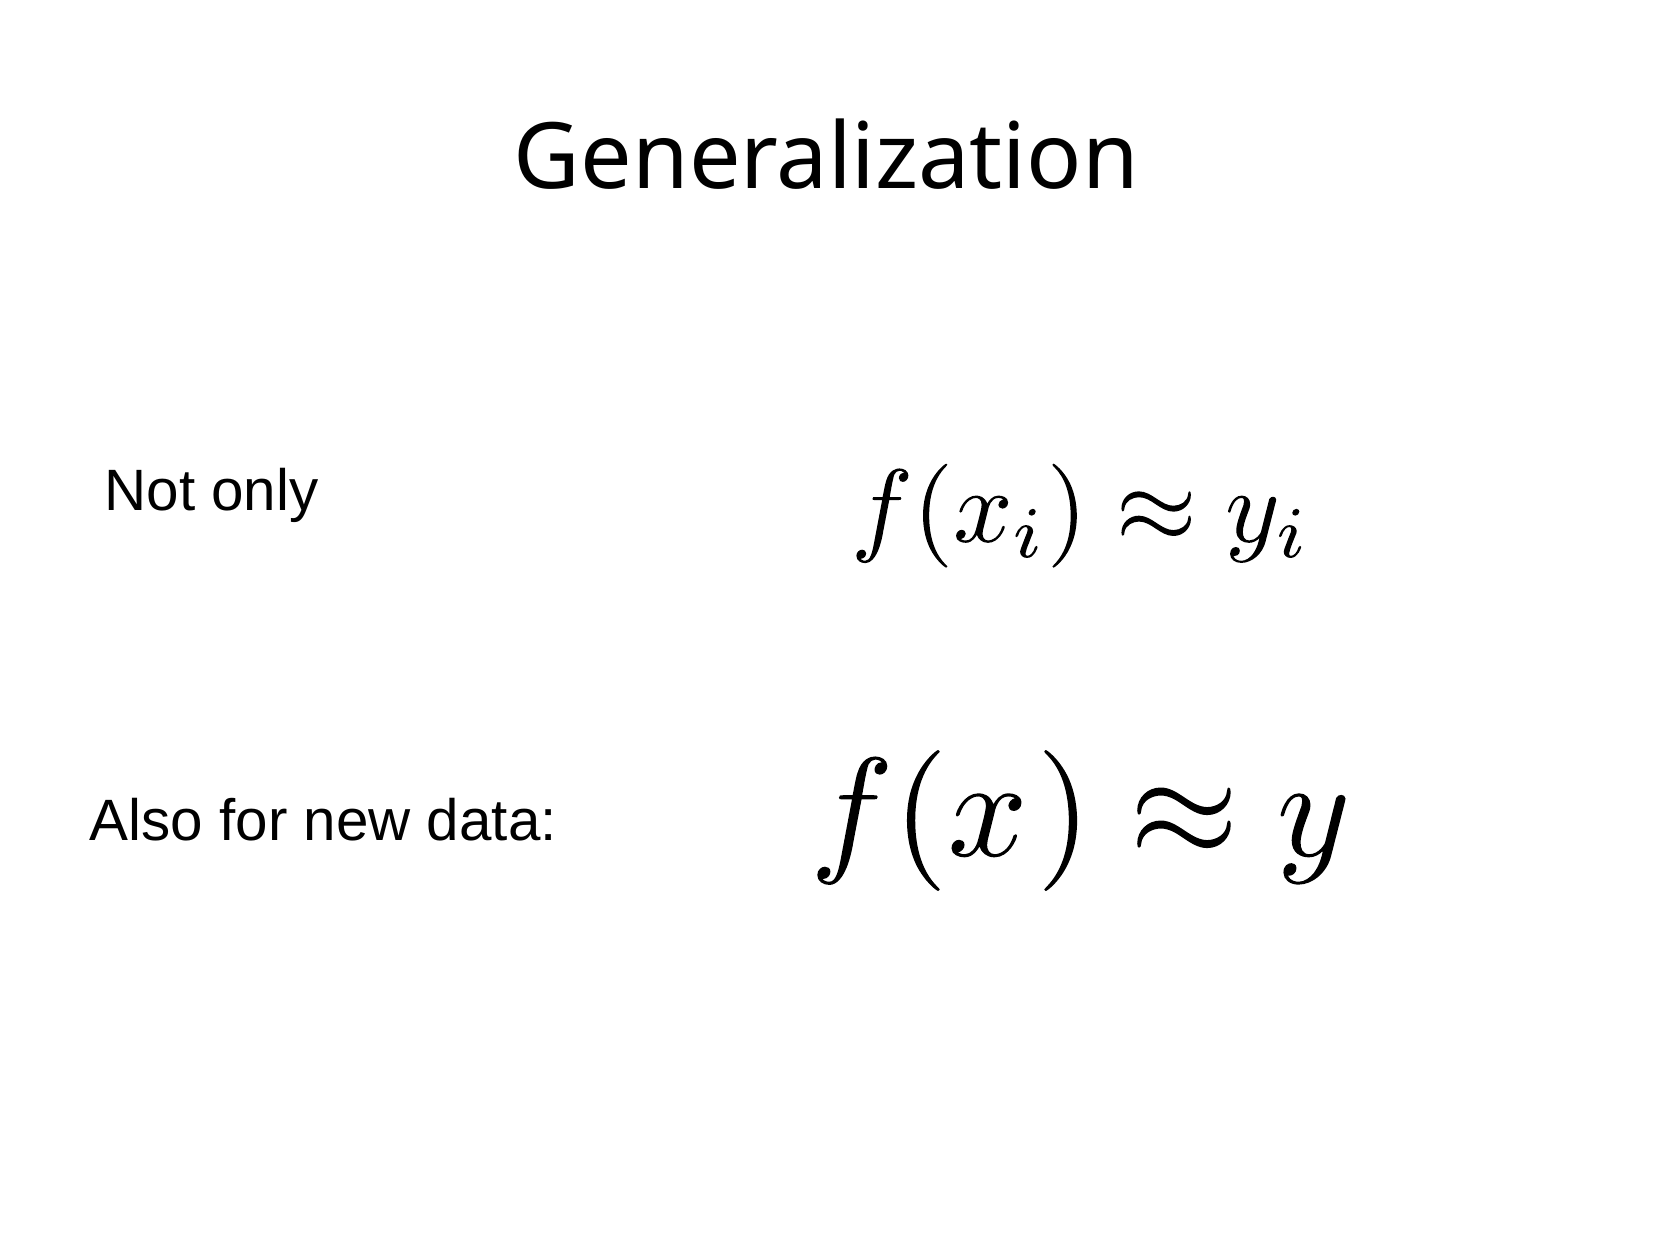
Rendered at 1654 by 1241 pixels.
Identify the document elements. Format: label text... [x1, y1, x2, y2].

text_box Also for new data: [75, 780, 601, 1074]
text_box [850, 463, 1306, 568]
text_box Not only [90, 450, 466, 530]
title Generalization [82, 49, 1571, 257]
text_box [810, 750, 1422, 892]
